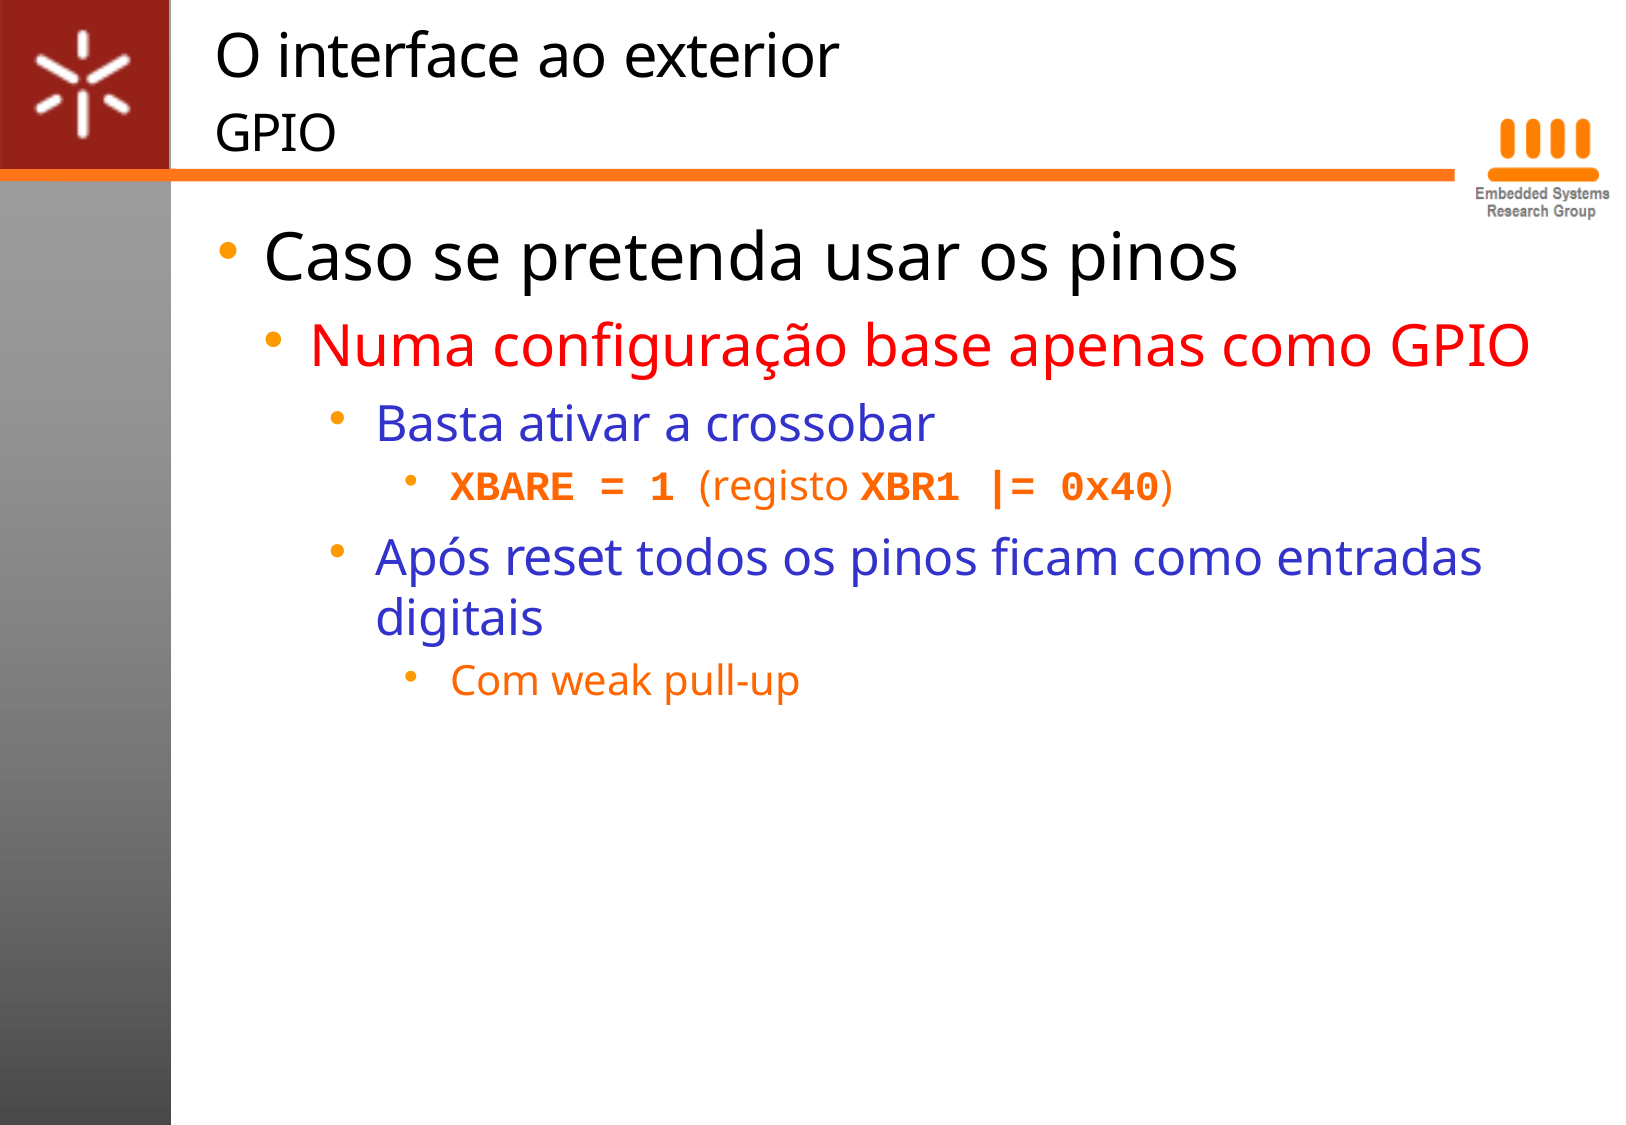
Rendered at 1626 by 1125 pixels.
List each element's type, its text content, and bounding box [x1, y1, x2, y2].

list Caso se pretenda usar os pinos Numa configuração base apenas como GPIO Basta ativar a crossobar XBARE = 1 (registo XBR1 |= 0x40) Após reset todos os pinos ficam como entradas digitais Com weak pull-up [34, 196, 1590, 852]
title O interface ao exterior GPIO [212, 16, 1063, 196]
picture [0, 0, 171, 169]
picture [0, 182, 171, 1125]
picture [1475, 118, 1610, 220]
